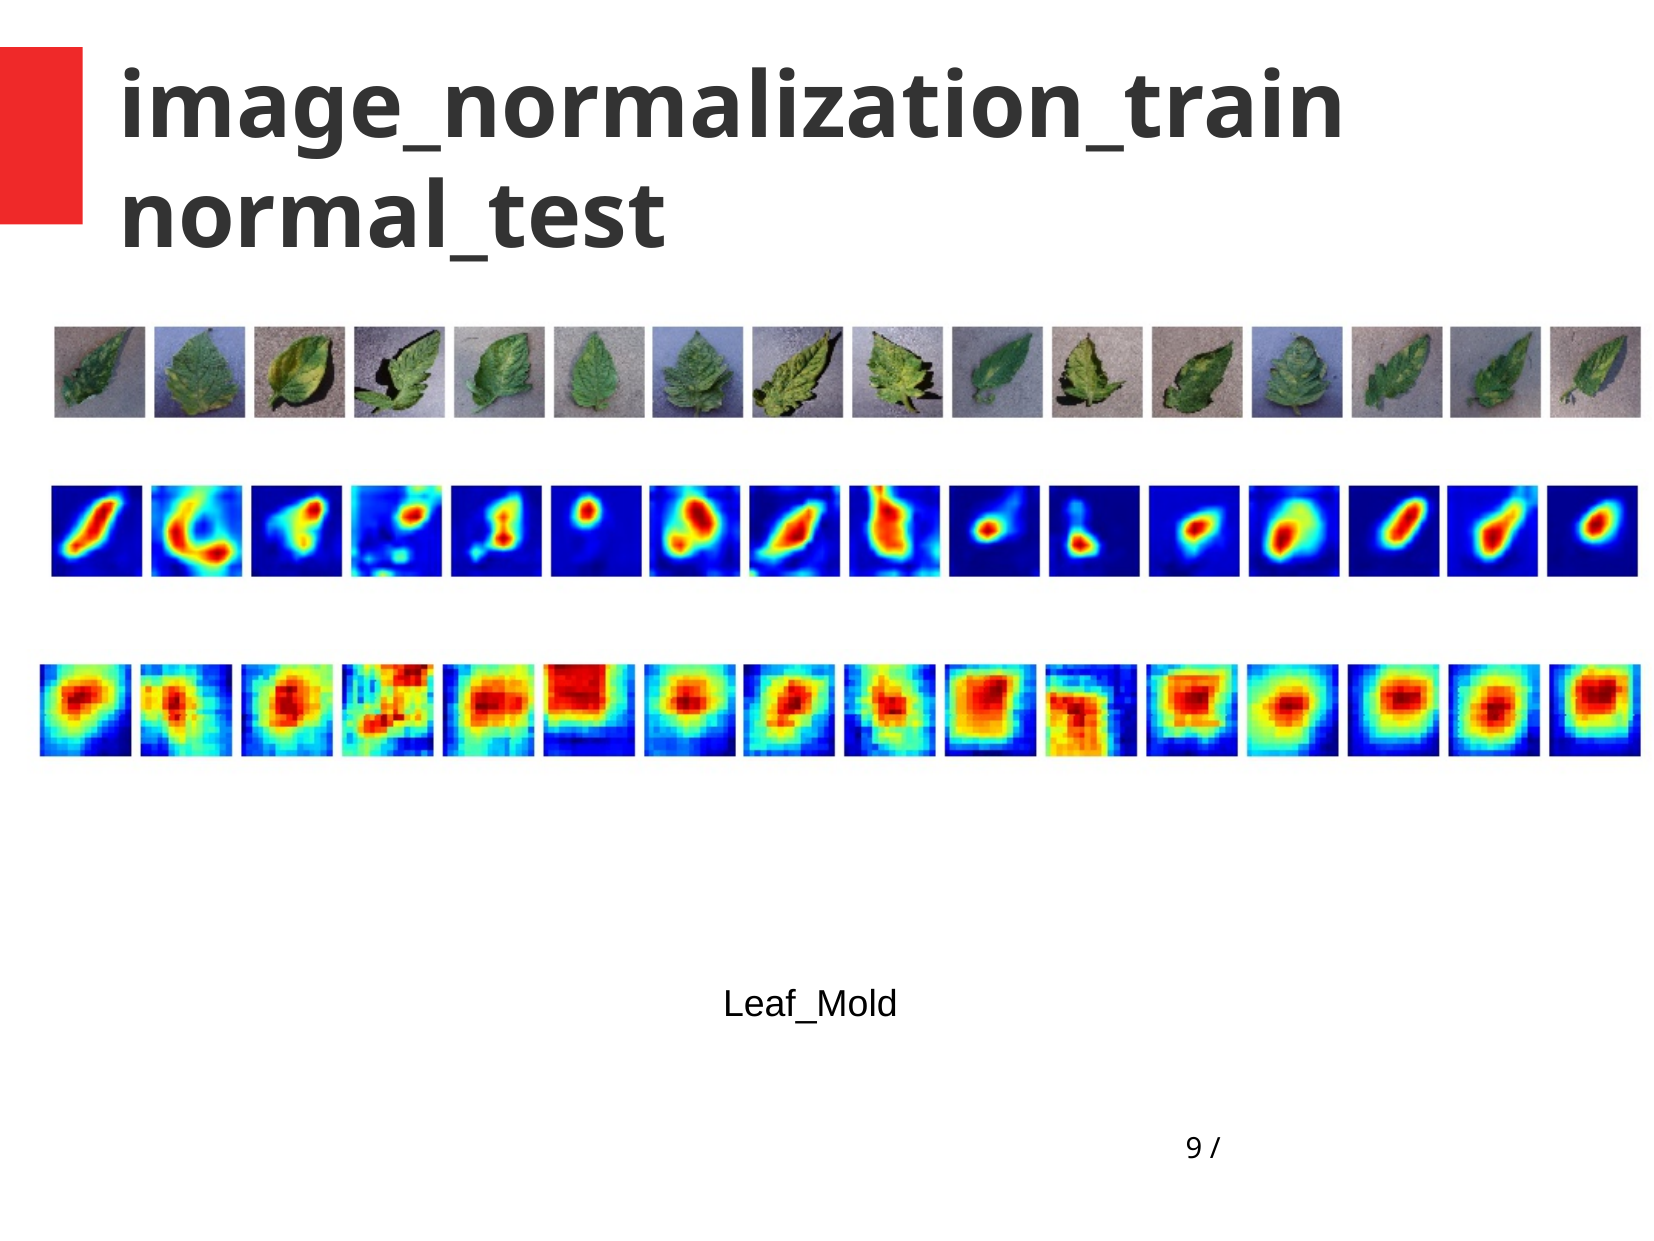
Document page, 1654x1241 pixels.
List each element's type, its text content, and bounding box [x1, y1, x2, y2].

picture [3, 649, 1654, 794]
picture [1, 469, 1654, 614]
text_box / [1185, 1129, 1571, 1216]
text_box Leaf_Mold [708, 975, 913, 1032]
title image_normalization_train normal_test [118, 45, 1571, 260]
picture [4, 310, 1654, 456]
